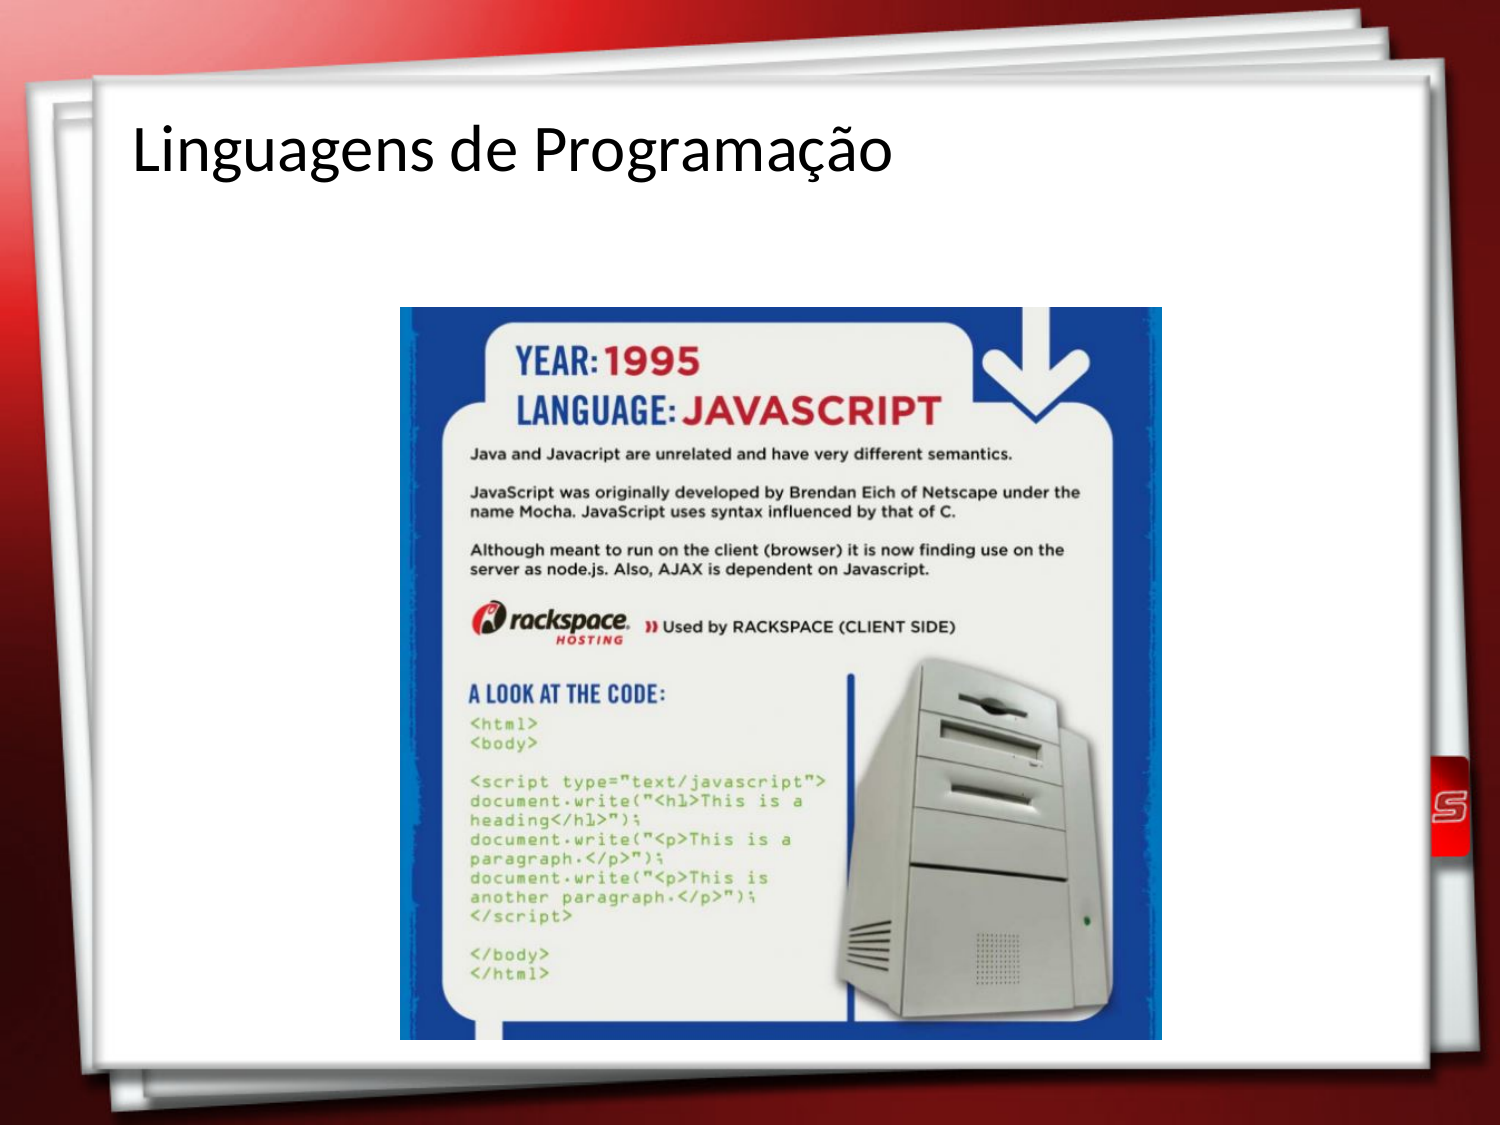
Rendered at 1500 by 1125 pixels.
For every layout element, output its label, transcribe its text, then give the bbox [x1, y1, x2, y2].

title Linguagens de Programação [118, 33, 1394, 257]
picture [0, 0, 1500, 1125]
